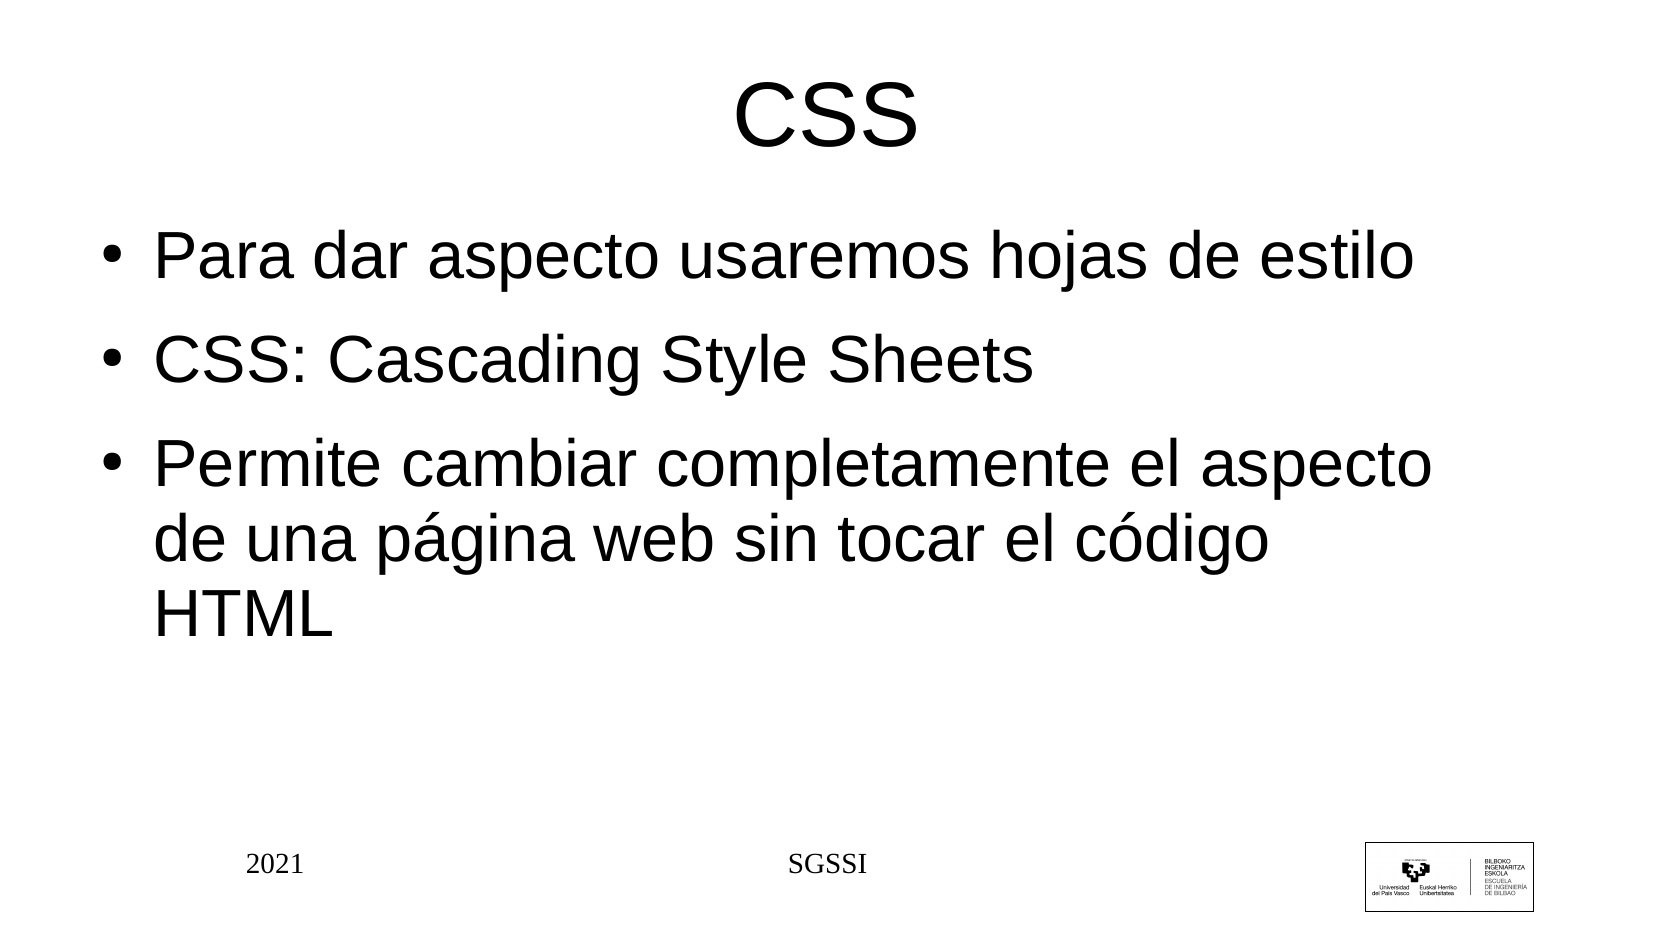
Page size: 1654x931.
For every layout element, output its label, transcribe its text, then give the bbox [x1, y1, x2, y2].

title CSS [82, 37, 1571, 193]
list Para dar aspecto usaremos hojas de estilo CSS: Cascading Style Sheets Permite cambiar completamente el aspecto de una página web sin tocar el código HTML [82, 217, 1456, 758]
picture [1366, 843, 1533, 911]
